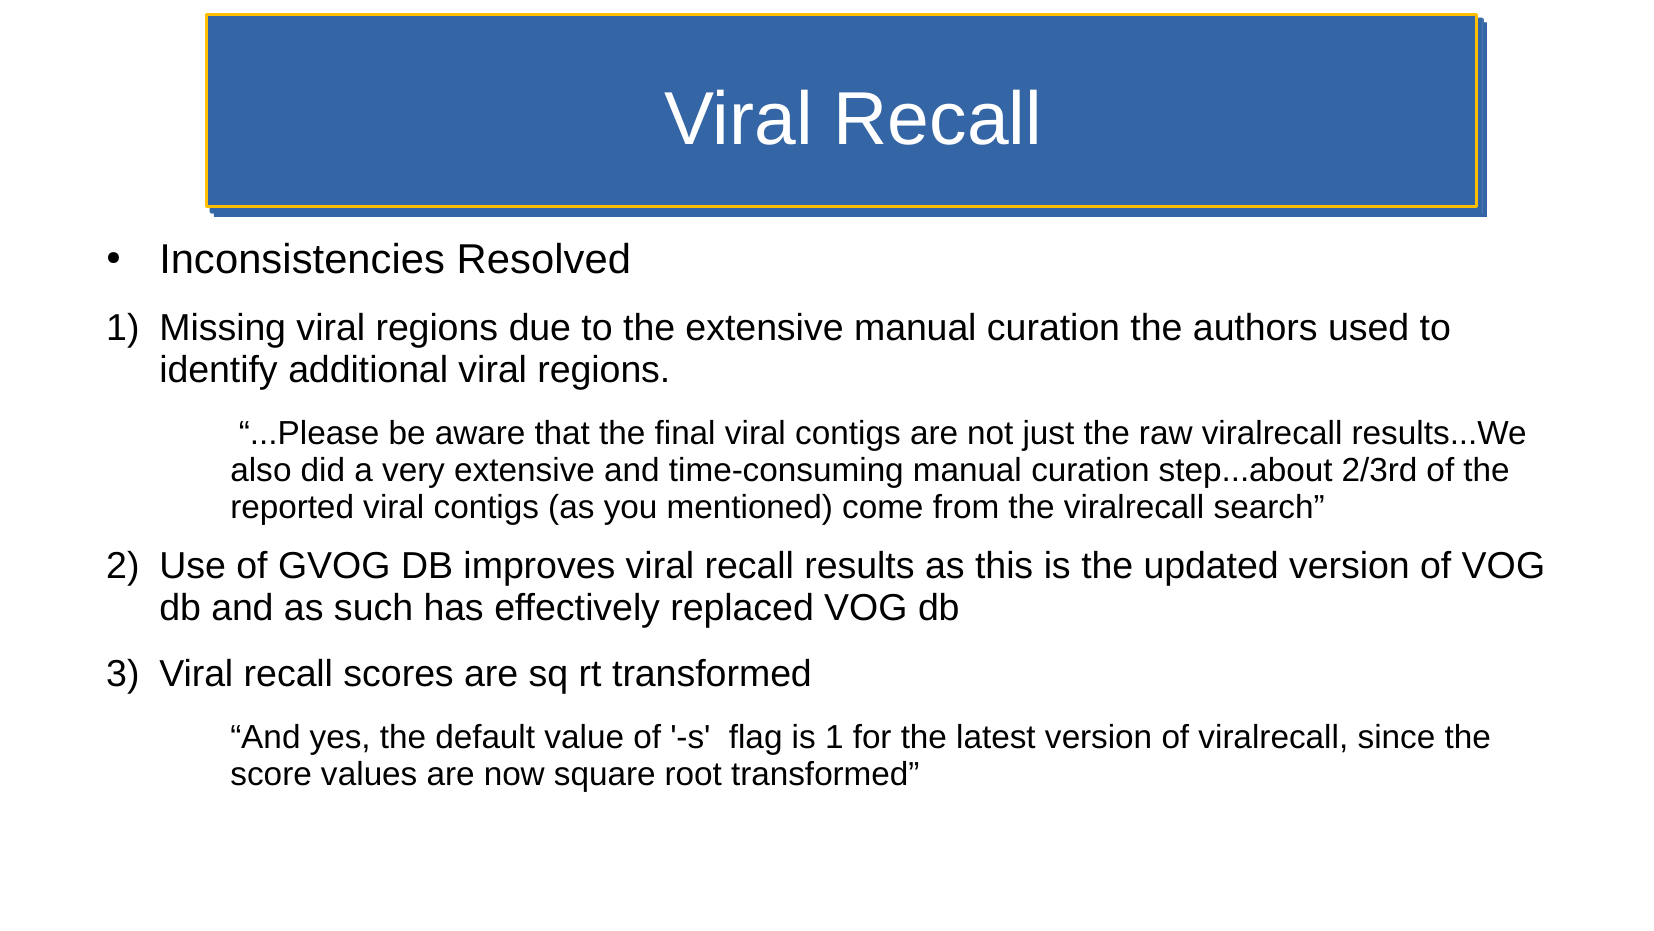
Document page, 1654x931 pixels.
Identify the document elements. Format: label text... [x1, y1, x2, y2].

title Viral Recall [277, 44, 1430, 192]
list Inconsistencies Resolved Missing viral regions due to the extensive manual curation the authors used to identify additional viral regions. “...Please be aware that the final viral contigs are not just the raw viralrecall results...We also did a very extensive and time-consuming manual curation step...about 2/3rd of the reported viral contigs (as you mentioned) come from the viralrecall search” Use of GVOG DB improves viral recall results as this is the updated version of VOG db and as such has effectively replaced VOG db Viral recall scores are sq rt transformed “And yes, the default value of '-s' flag is 1 for the latest version of viralrecall, since the score values are now square root transformed” [88, 236, 1565, 886]
